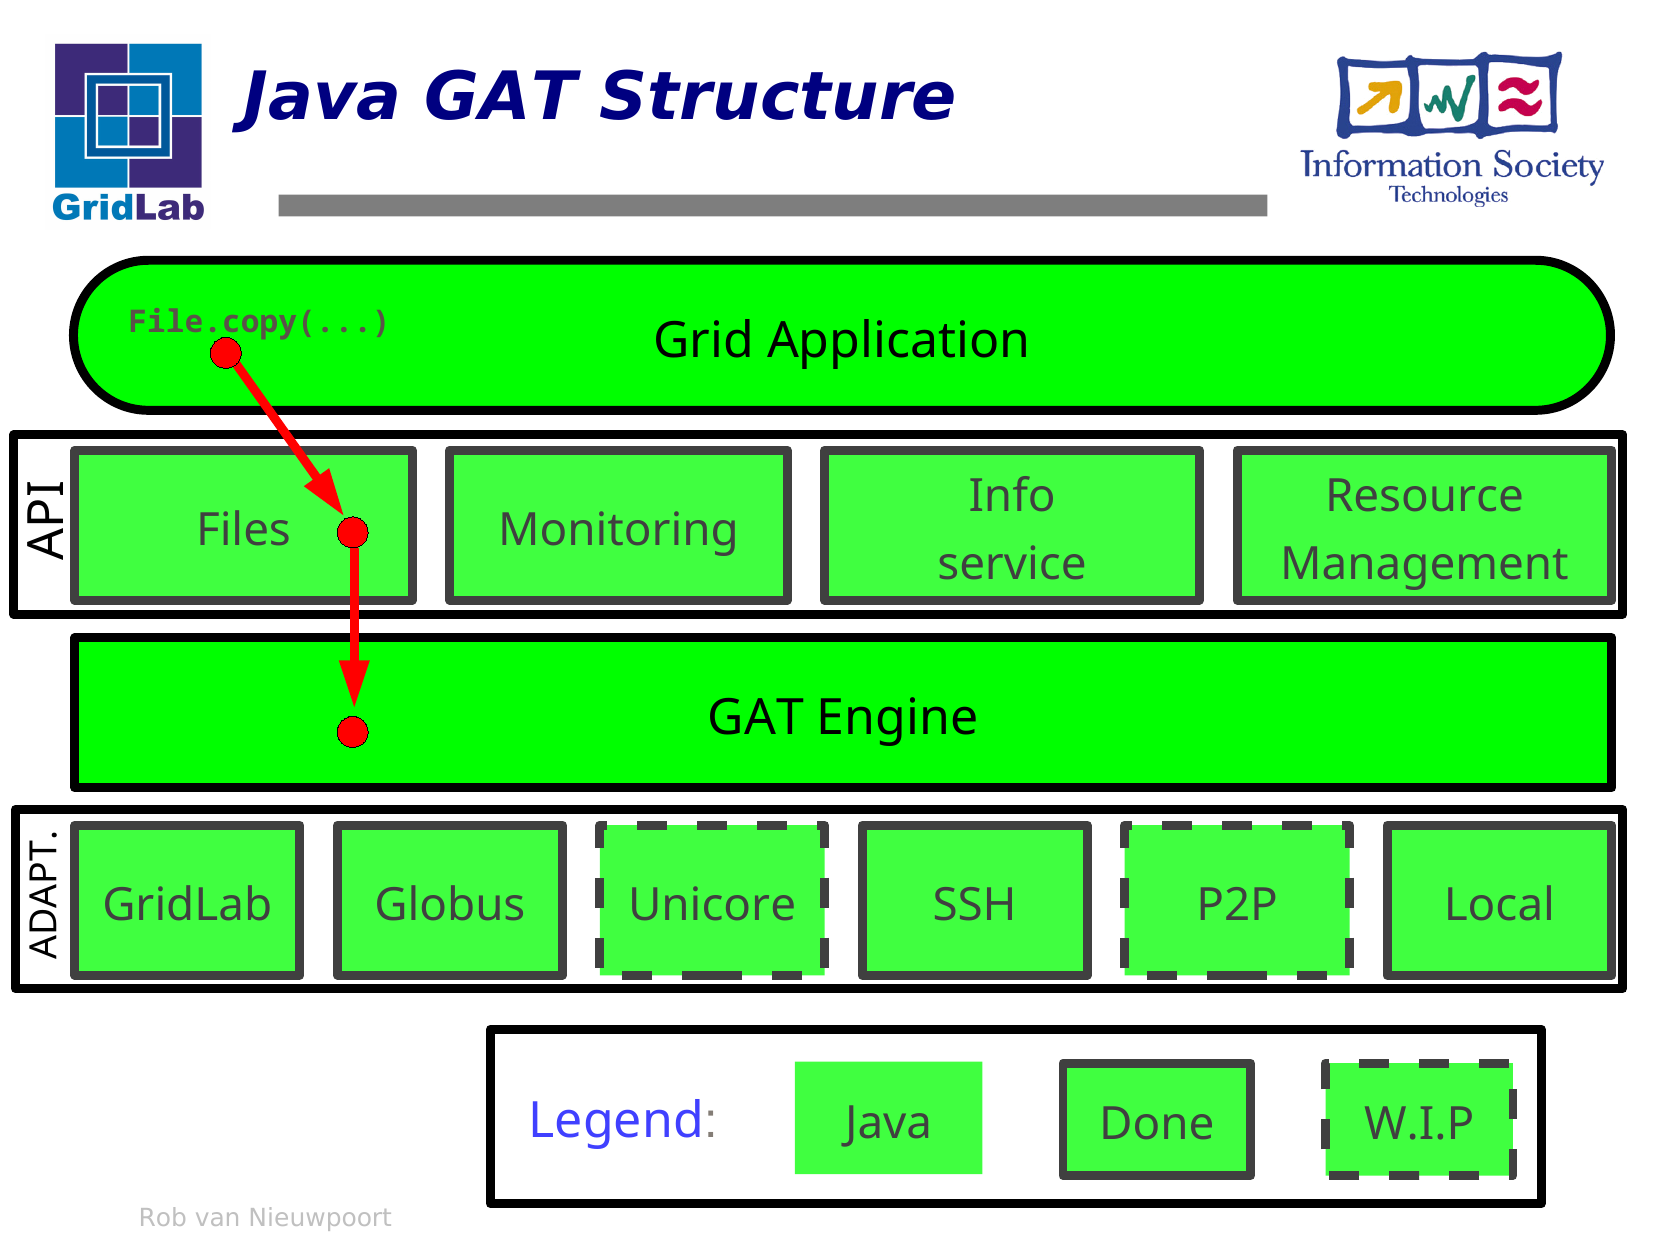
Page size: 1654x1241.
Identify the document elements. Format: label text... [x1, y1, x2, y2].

text_box API [4, 431, 76, 610]
text_box [490, 1029, 1542, 1204]
picture [45, 34, 211, 230]
picture [1293, 34, 1611, 214]
text_box [210, 337, 242, 369]
text_box GAT Engine [74, 637, 1612, 788]
text_box File.copy(...) [128, 295, 392, 332]
text_box [337, 716, 369, 748]
title Java GAT Structure [243, 0, 1280, 187]
text_box [15, 809, 1623, 989]
text_box [13, 434, 1623, 615]
text_box Grid Application [73, 260, 1611, 411]
text_box ADAPT. [12, 806, 83, 985]
